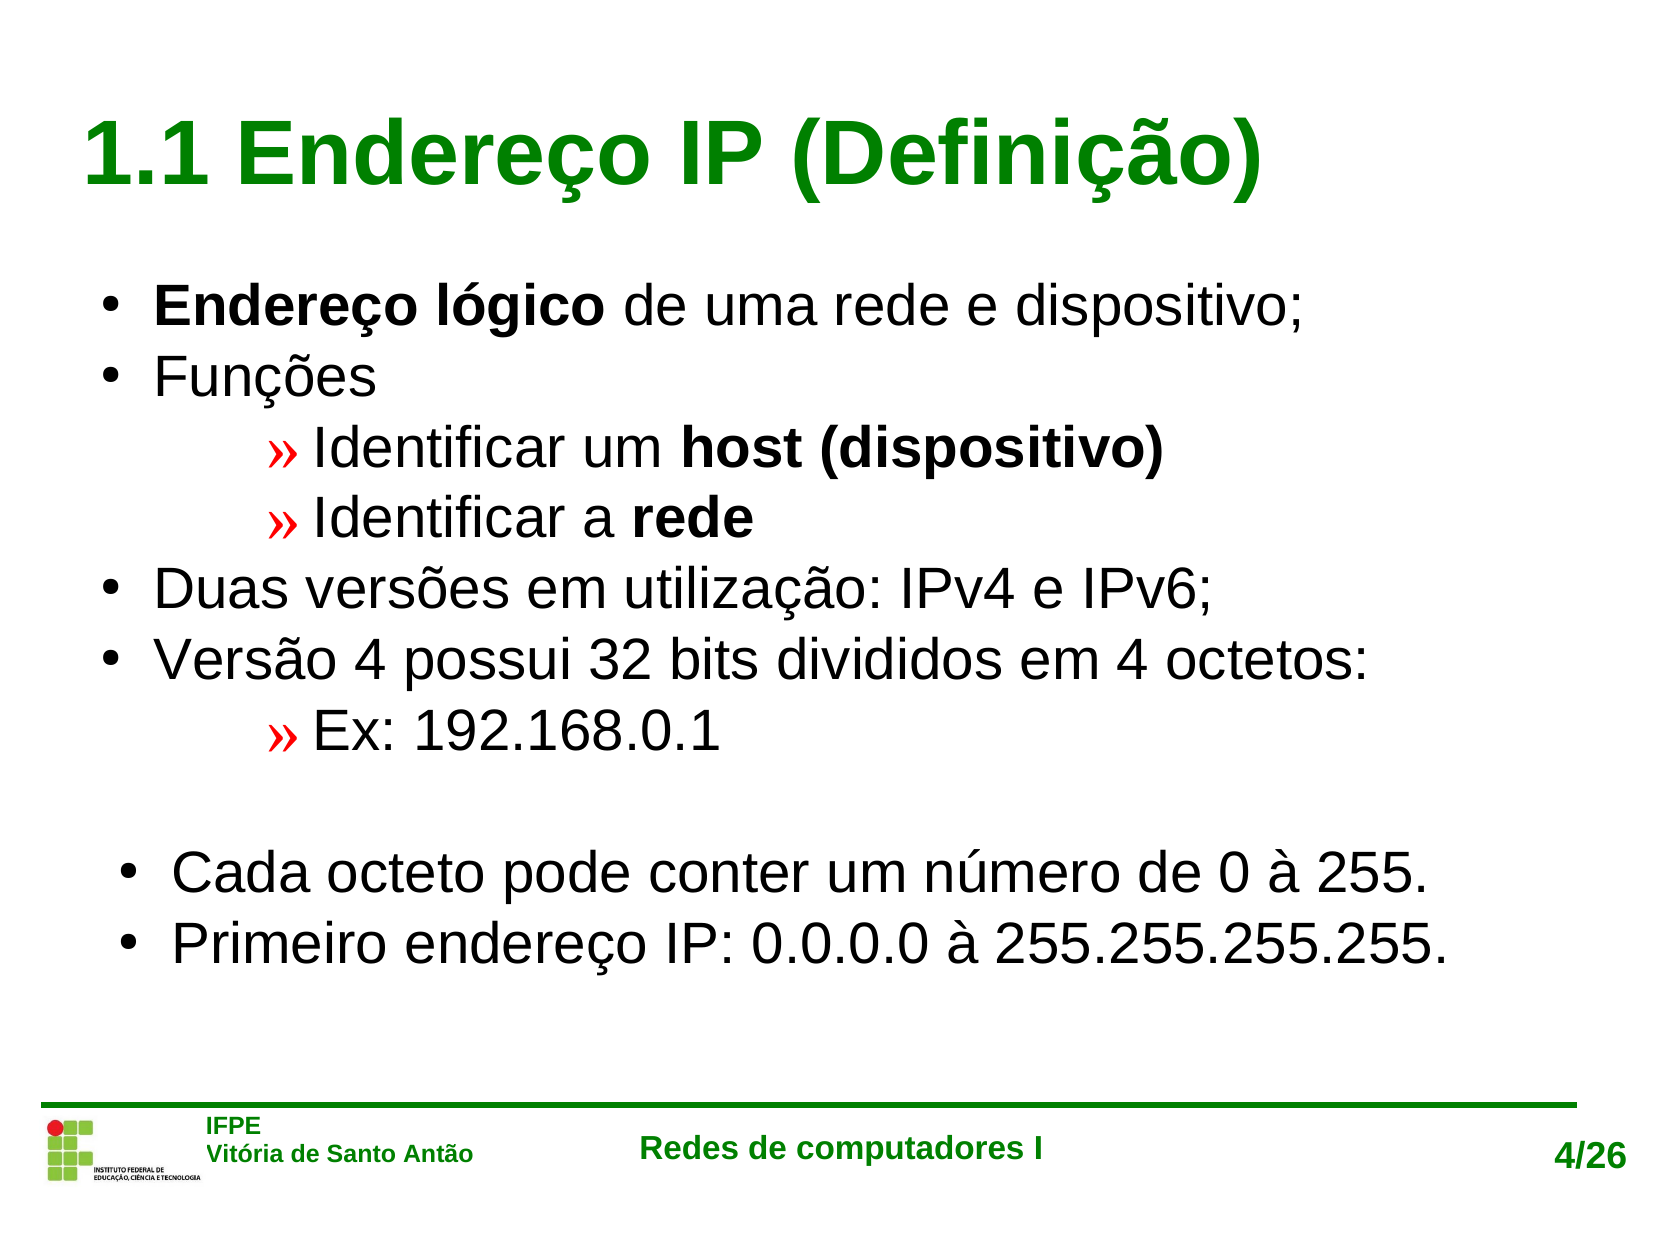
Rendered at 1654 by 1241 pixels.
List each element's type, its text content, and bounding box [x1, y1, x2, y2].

list Endereço lógico de uma rede e dispositivo; Funções Identificar um host (dispositivo) Identificar a rede Duas versões em utilização: IPv4 e IPv6; Versão 4 possui 32 bits divididos em 4 octetos: Ex: 192.168.0.1 Cada octeto pode conter um número de 0 à 255. Primeiro endereço IP: 0.0.0.0 à 255.255.255.255. [82, 272, 1571, 1091]
picture [39, 1111, 207, 1191]
title 1.1 Endereço IP (Definição) [82, 49, 1571, 257]
